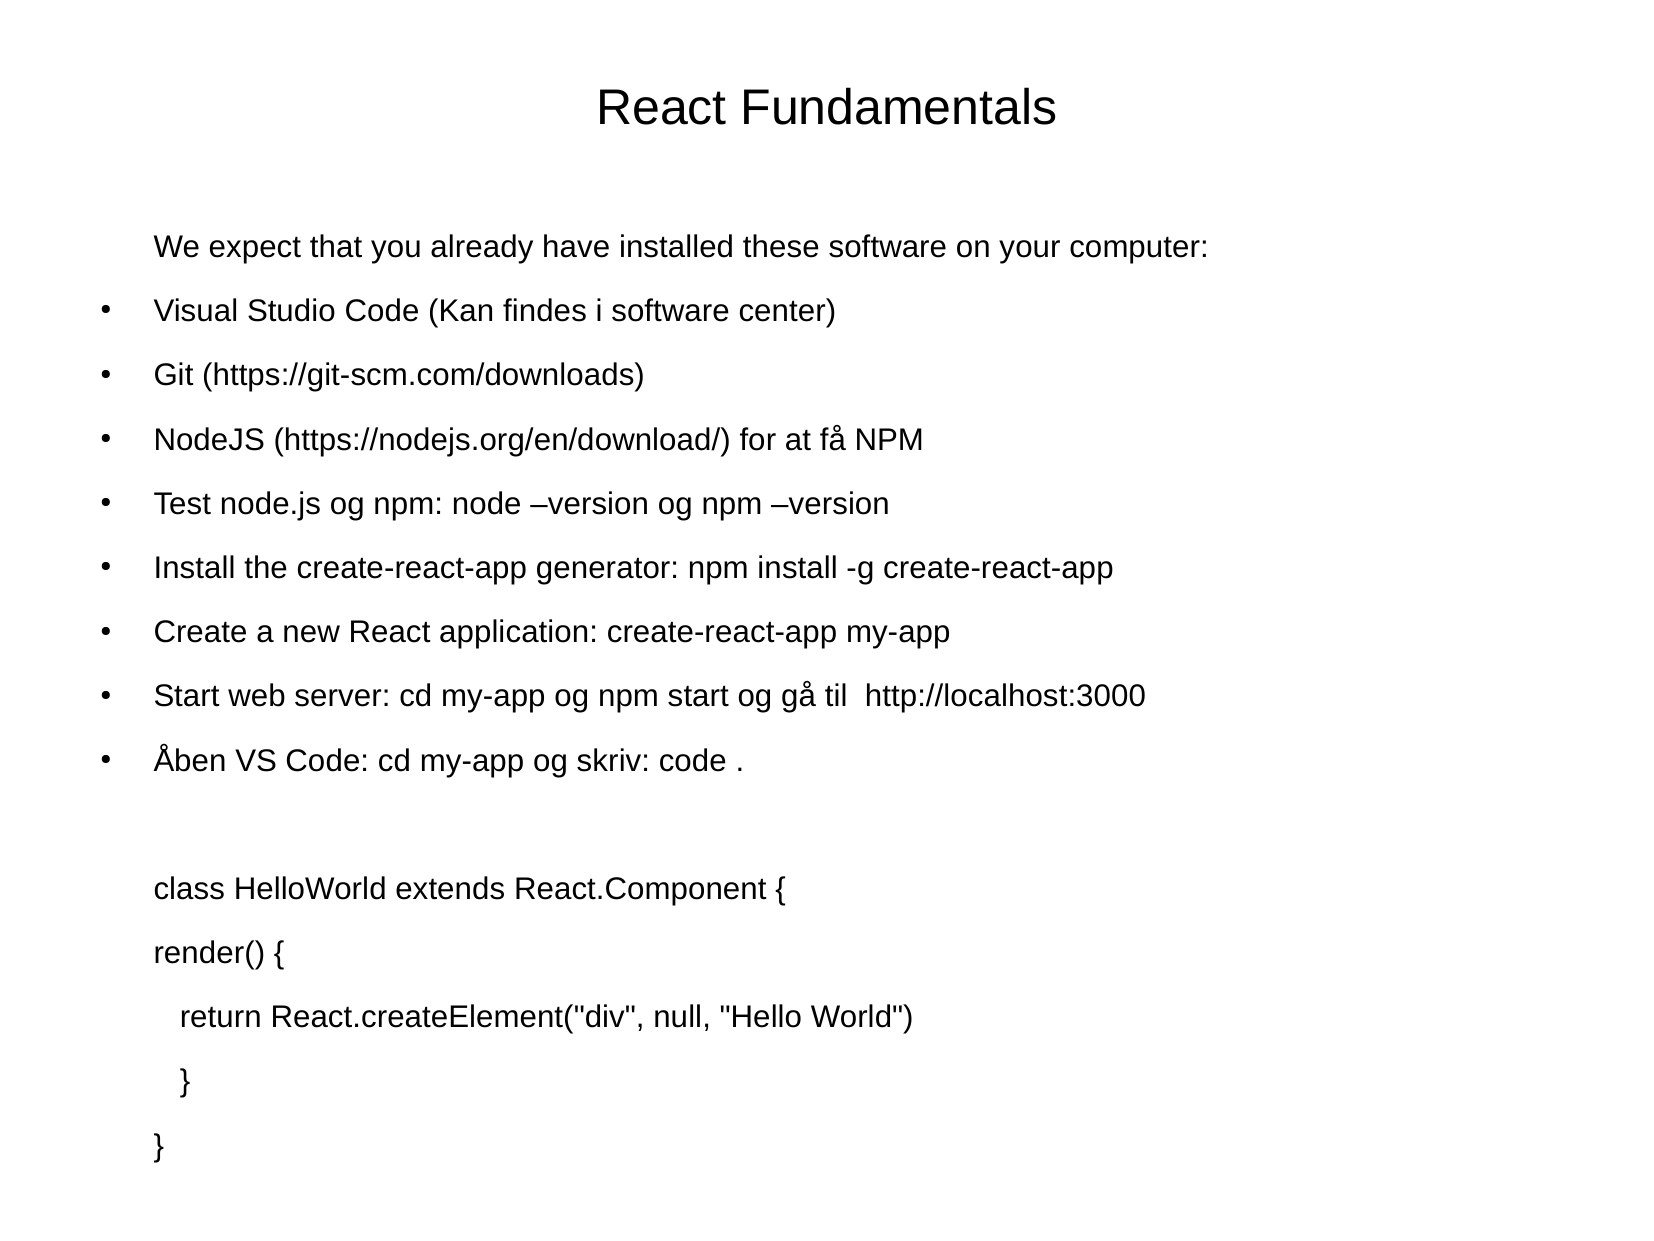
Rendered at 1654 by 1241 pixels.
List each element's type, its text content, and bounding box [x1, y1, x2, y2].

list We expect that you already have installed these software on your computer: Visual Studio Code (Kan findes i software center) Git (https://git-scm.com/downloads) NodeJS (https://nodejs.org/en/download/) for at få NPM Test node.js og npm: node –version og npm –version Install the create-react-app generator: npm install -g create-react-app Create a new React application: create-react-app my-app Start web server: cd my-app og npm start og gå til http://localhost:3000 Åben VS Code: cd my-app og skriv: code . class HelloWorld extends React.Component { render() { return React.createElement("div", null, "Hello World") } } [82, 165, 1571, 1163]
title React Fundamentals [82, 49, 1571, 165]
